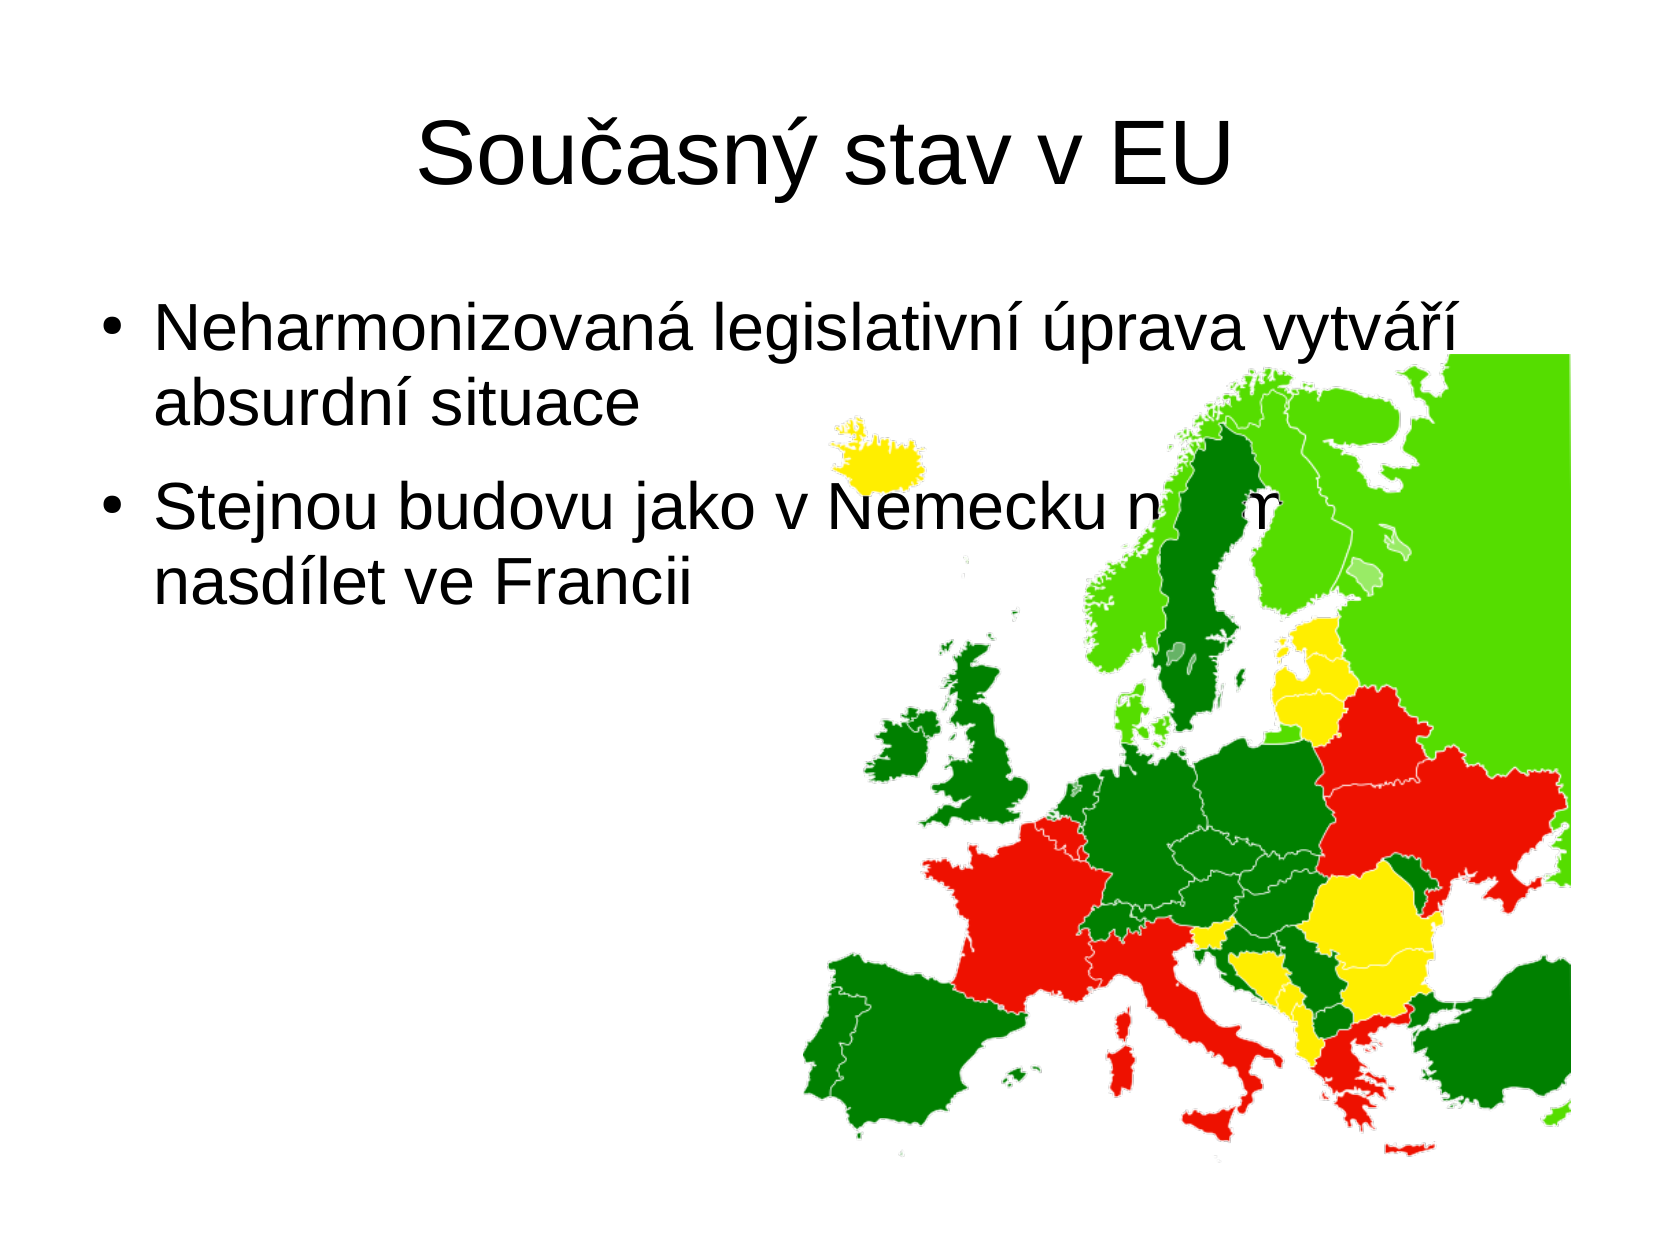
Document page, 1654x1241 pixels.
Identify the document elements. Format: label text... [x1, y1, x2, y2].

list Neharmonizovaná legislativní úprava vytváří absurdní situace Stejnou budovu jako v Německu nesmíte nasdílet ve Francii [82, 290, 1571, 1010]
picture [803, 354, 1571, 1176]
title Současný stav v EU [82, 49, 1571, 257]
